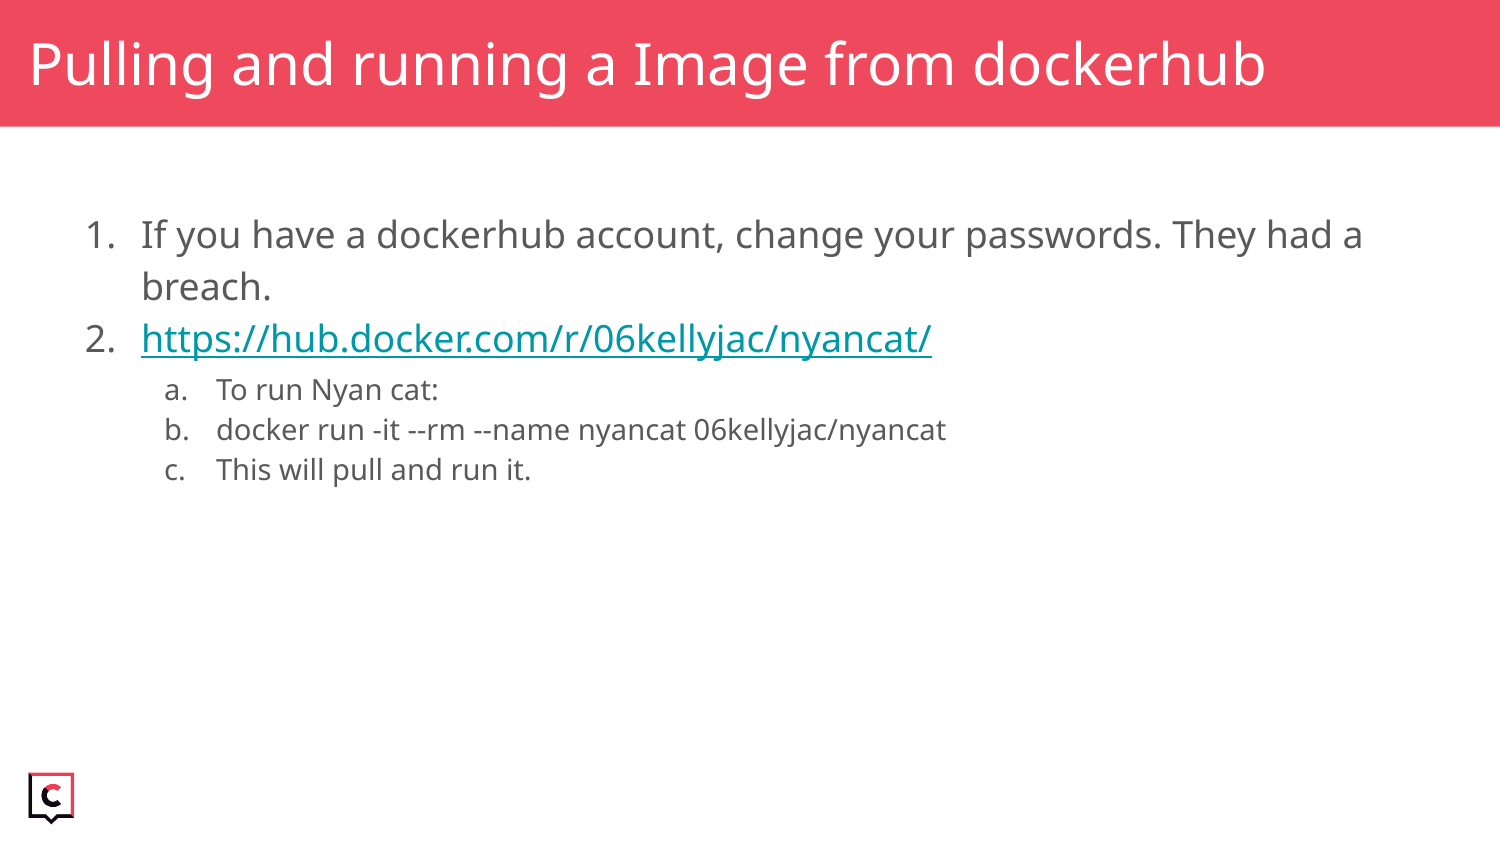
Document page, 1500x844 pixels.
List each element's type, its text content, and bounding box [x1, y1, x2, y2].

picture [19, 764, 82, 830]
list If you have a dockerhub account, change your passwords. They had a breach. https://hub.docker.com/r/06kellyjac/nyancat/ To run Nyan cat: docker run -it --rm --name nyancat 06kellyjac/nyancat This will pull and run it. [51, 189, 1449, 750]
title Pulling and running a Image from dockerhub [13, 12, 1412, 107]
